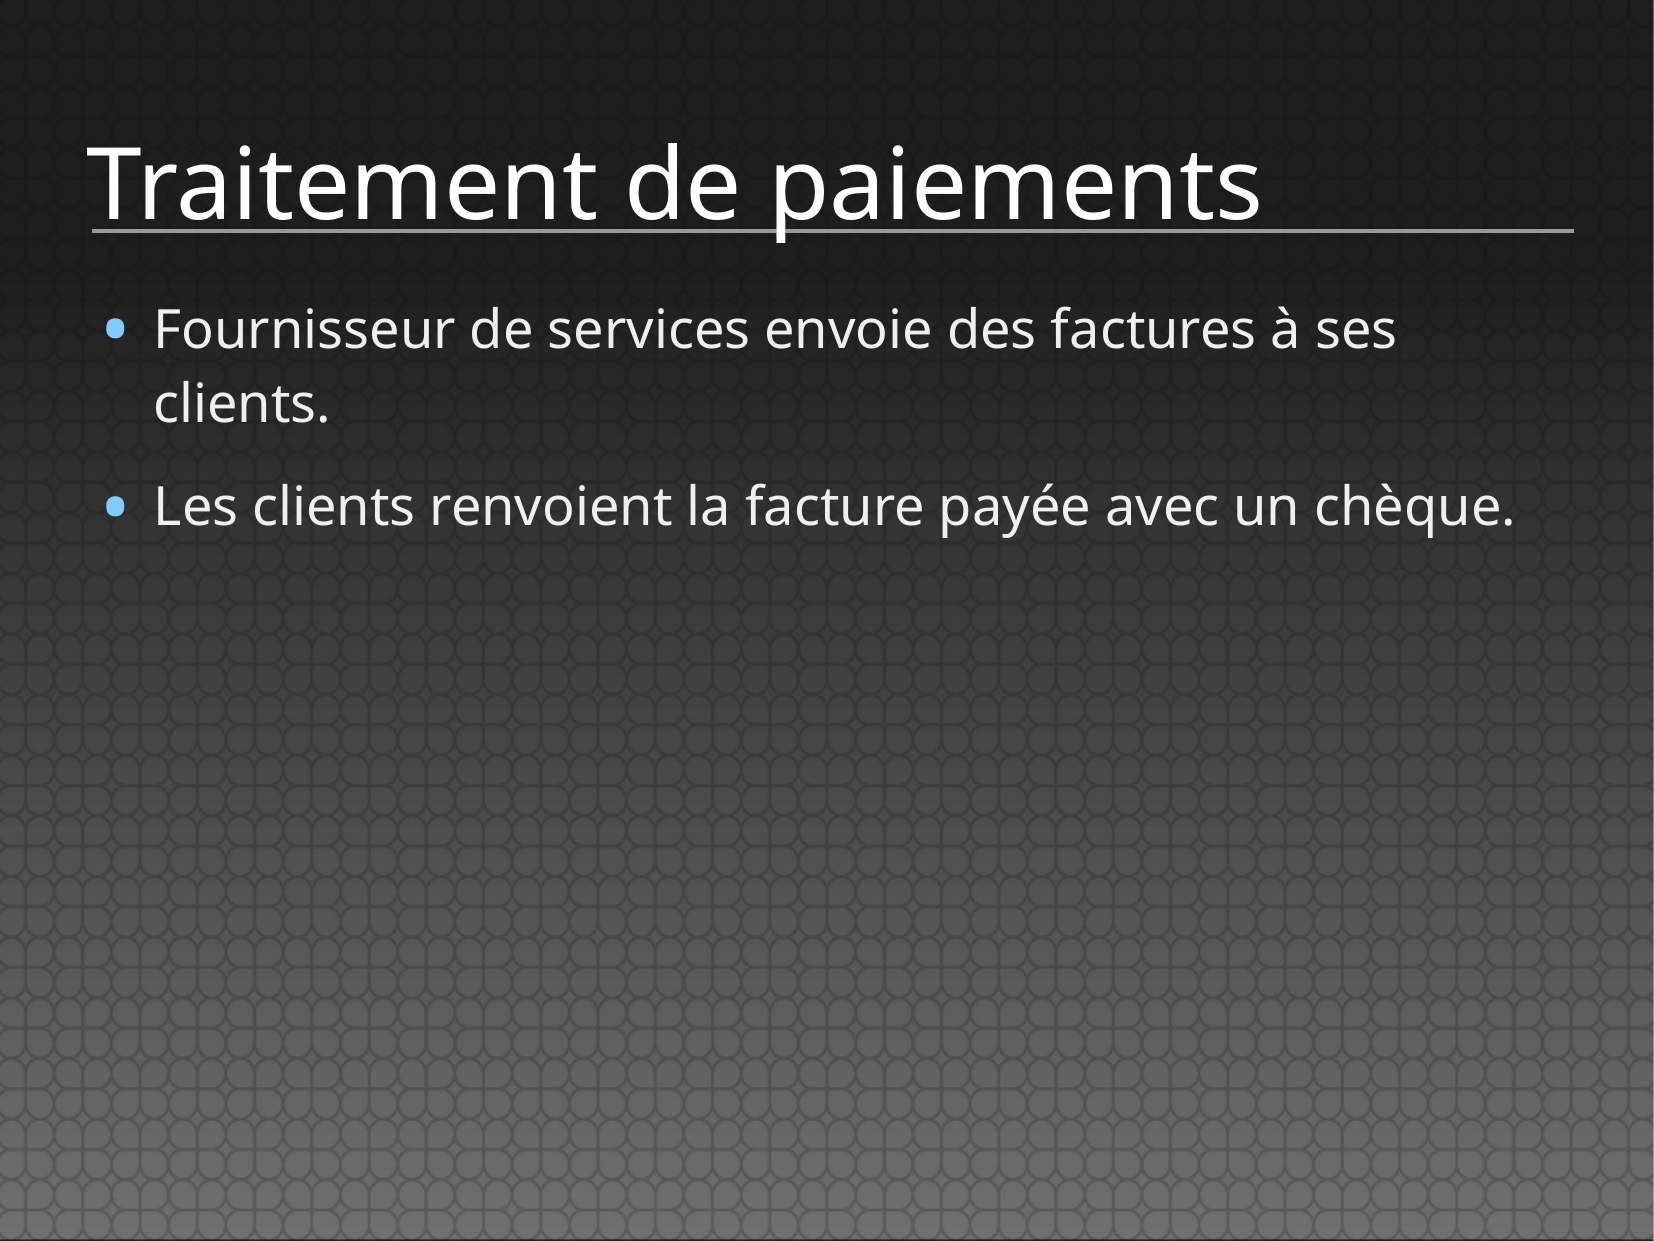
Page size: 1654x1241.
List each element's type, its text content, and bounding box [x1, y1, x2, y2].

picture [0, 0, 1654, 1241]
list Fournisseur de services envoie des factures à ses clients. Les clients renvoient la facture payée avec un chèque. [82, 290, 1571, 525]
title Traitement de paiements [86, 112, 1576, 249]
